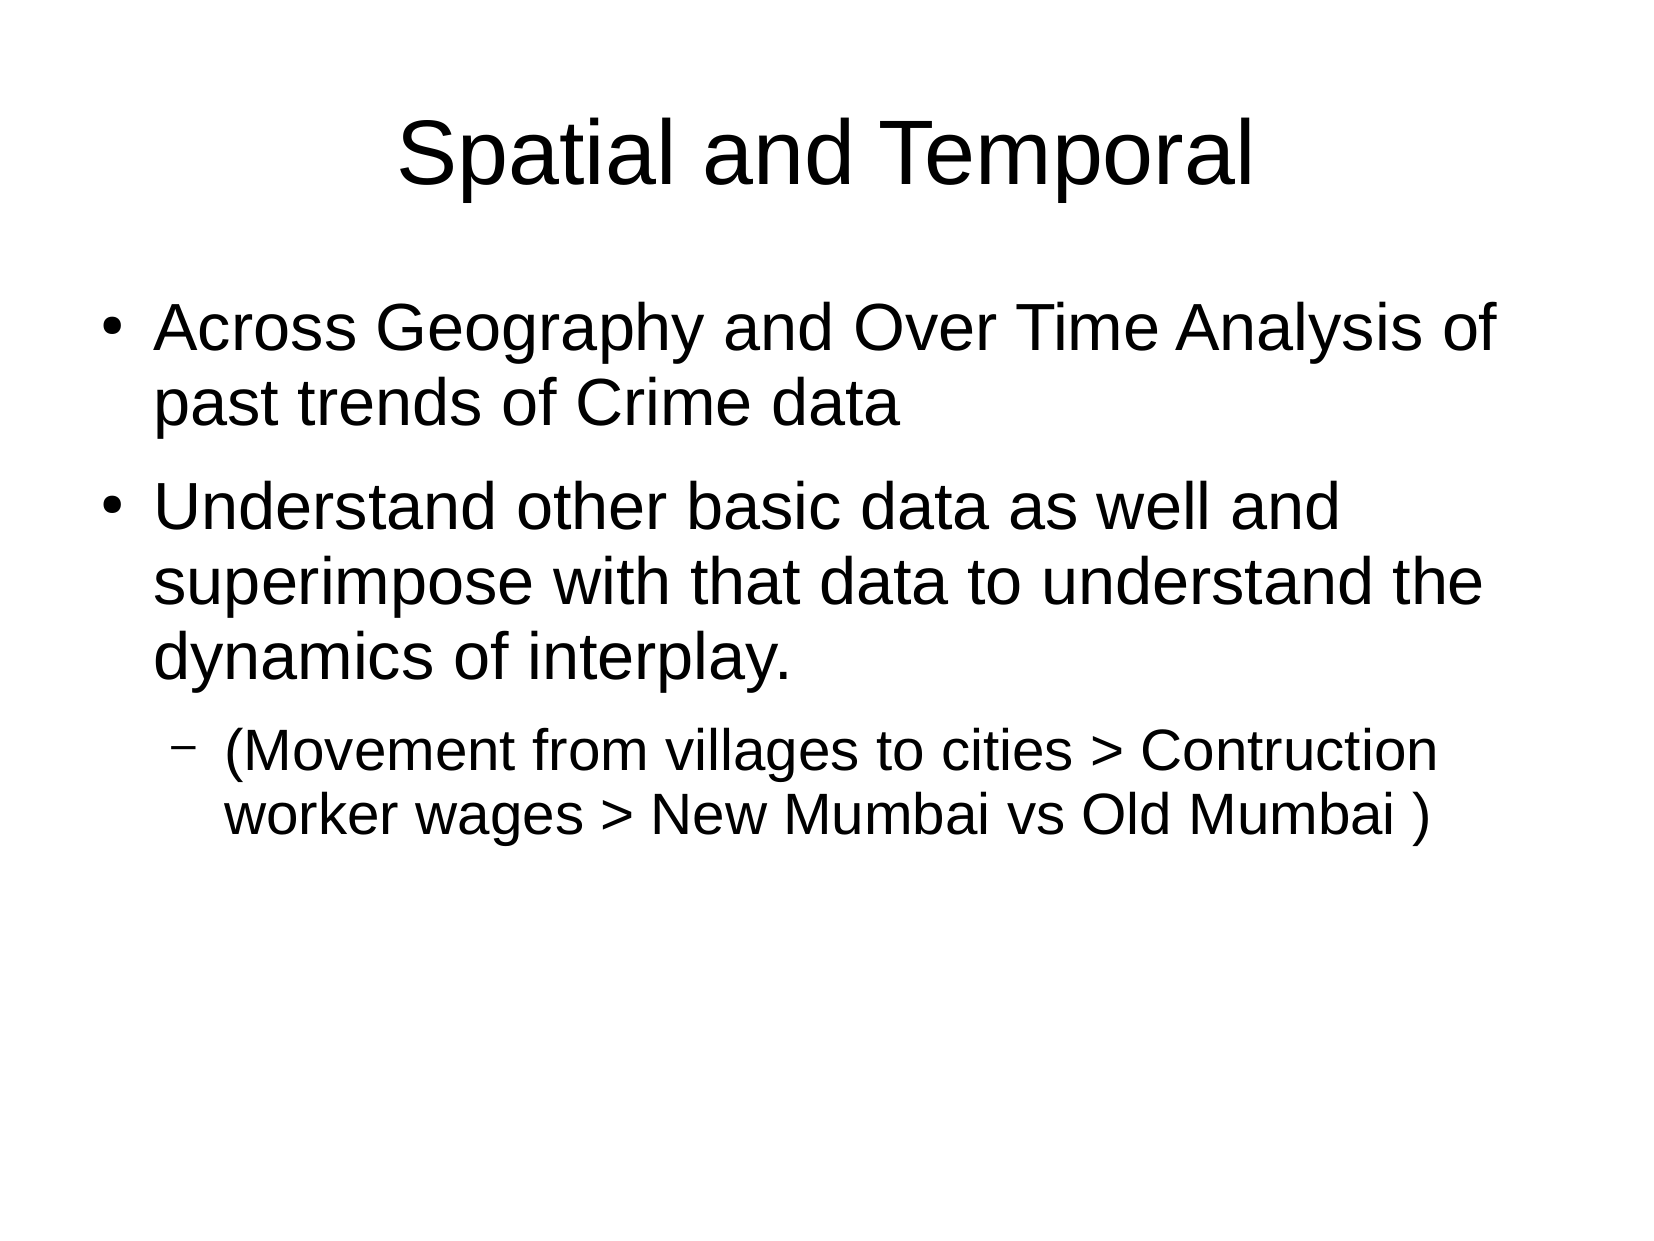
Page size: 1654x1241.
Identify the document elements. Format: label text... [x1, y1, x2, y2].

list Across Geography and Over Time Analysis of past trends of Crime data Understand other basic data as well and superimpose with that data to understand the dynamics of interplay. (Movement from villages to cities > Contruction worker wages > New Mumbai vs Old Mumbai ) [82, 290, 1571, 1010]
title Spatial and Temporal [82, 49, 1571, 257]
